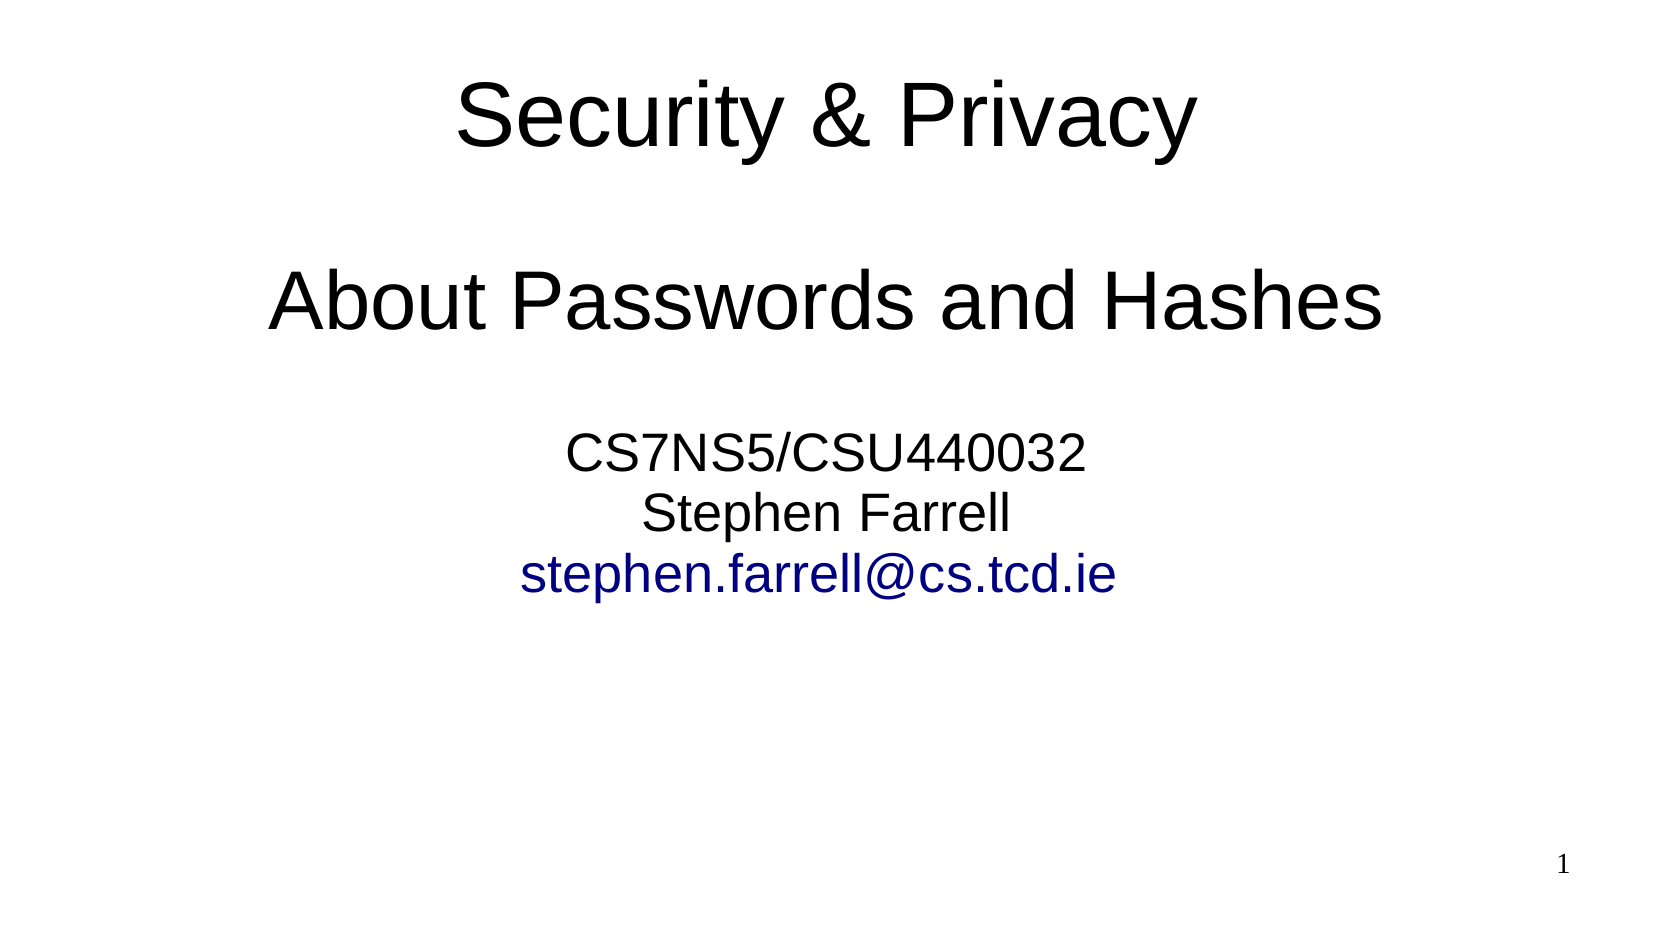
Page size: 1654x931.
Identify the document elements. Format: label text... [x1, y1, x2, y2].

title Security & Privacy [82, 37, 1571, 193]
subtitle About Passwords and Hashes CS7NS5/CSU440032 Stephen Farrell stephen.farrell@cs.tcd.ie [82, 217, 1571, 758]
